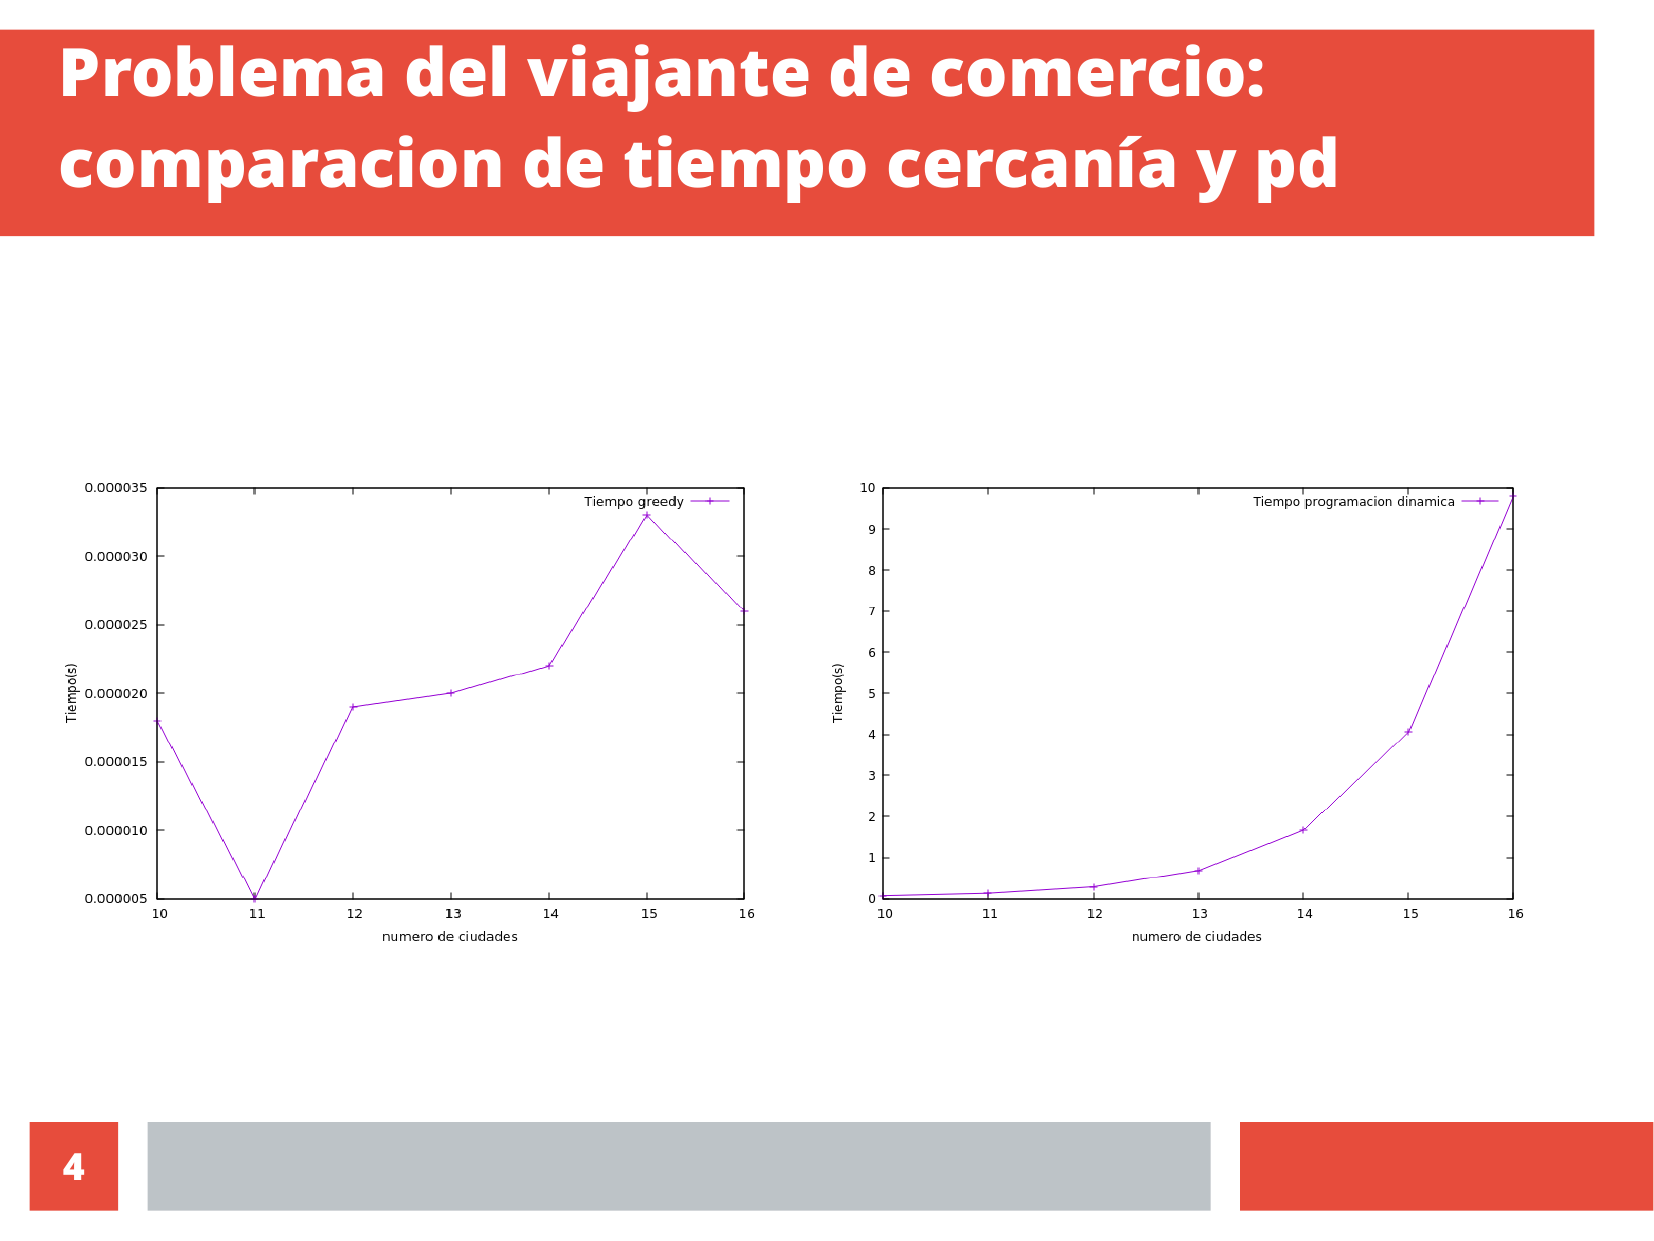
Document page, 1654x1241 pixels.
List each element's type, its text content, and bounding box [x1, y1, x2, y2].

picture [826, 472, 1536, 945]
picture [59, 472, 768, 945]
title Problema del viajante de comercio: comparacion de tiempo cercanía y pd [59, 59, 1595, 207]
